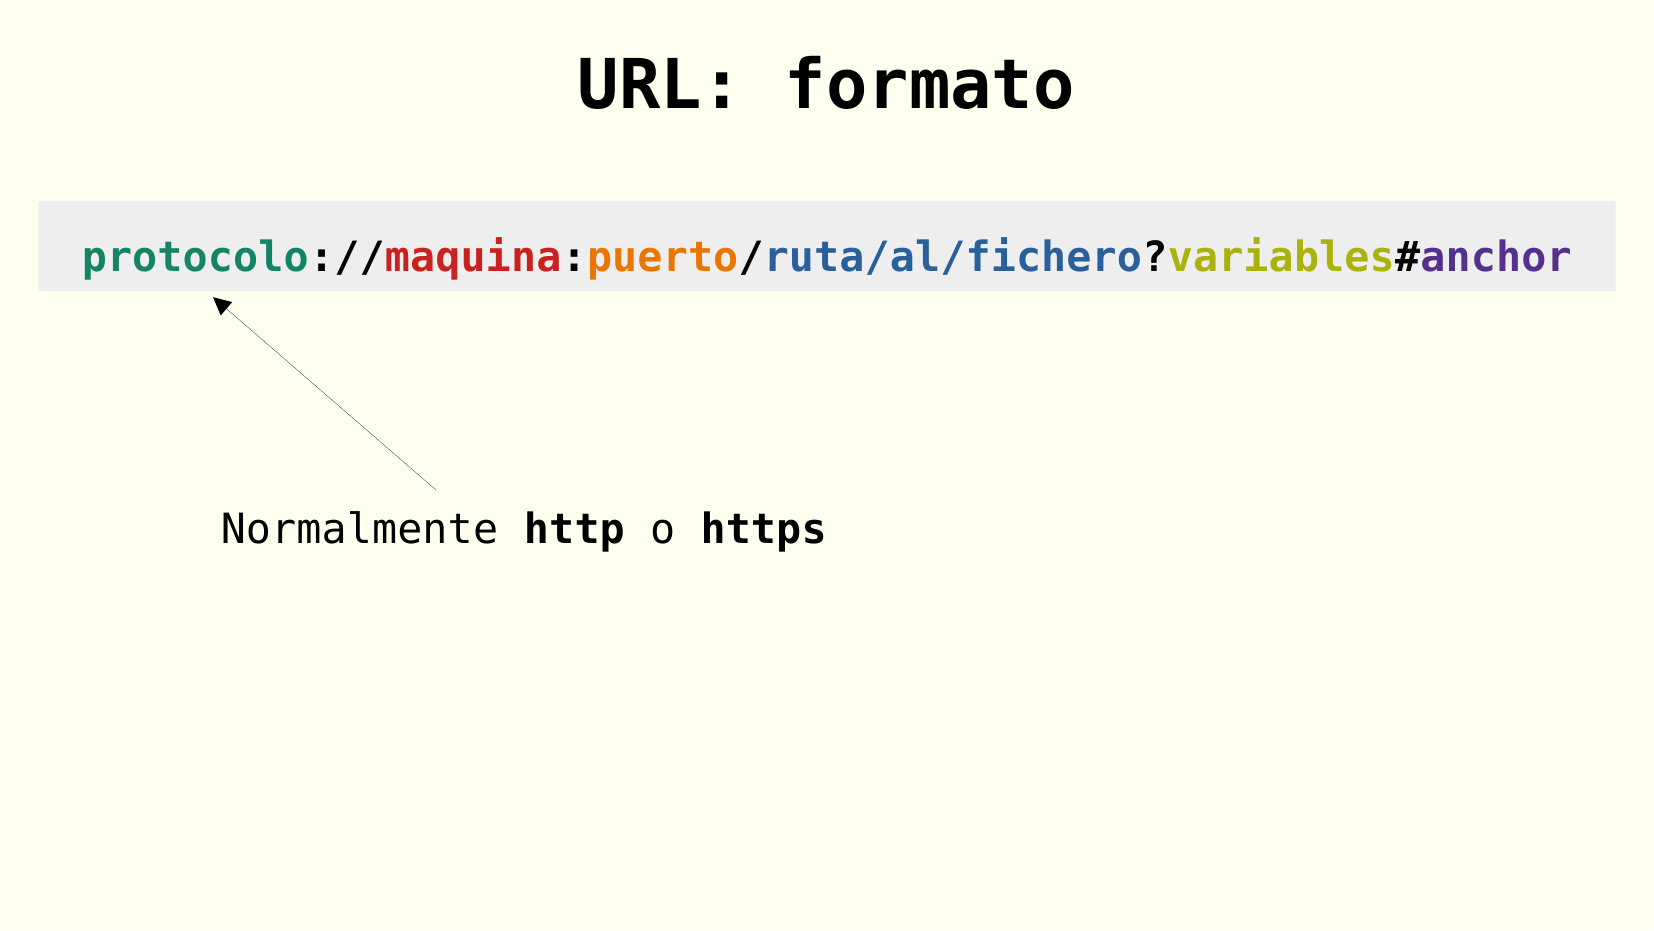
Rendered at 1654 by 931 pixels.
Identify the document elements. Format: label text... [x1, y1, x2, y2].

title URL: formato [82, 7, 1571, 163]
text_box Normalmente http o https [206, 473, 856, 563]
text_box protocolo://maquina:puerto/ruta/al/fichero?variables#anchor [38, 201, 1616, 292]
